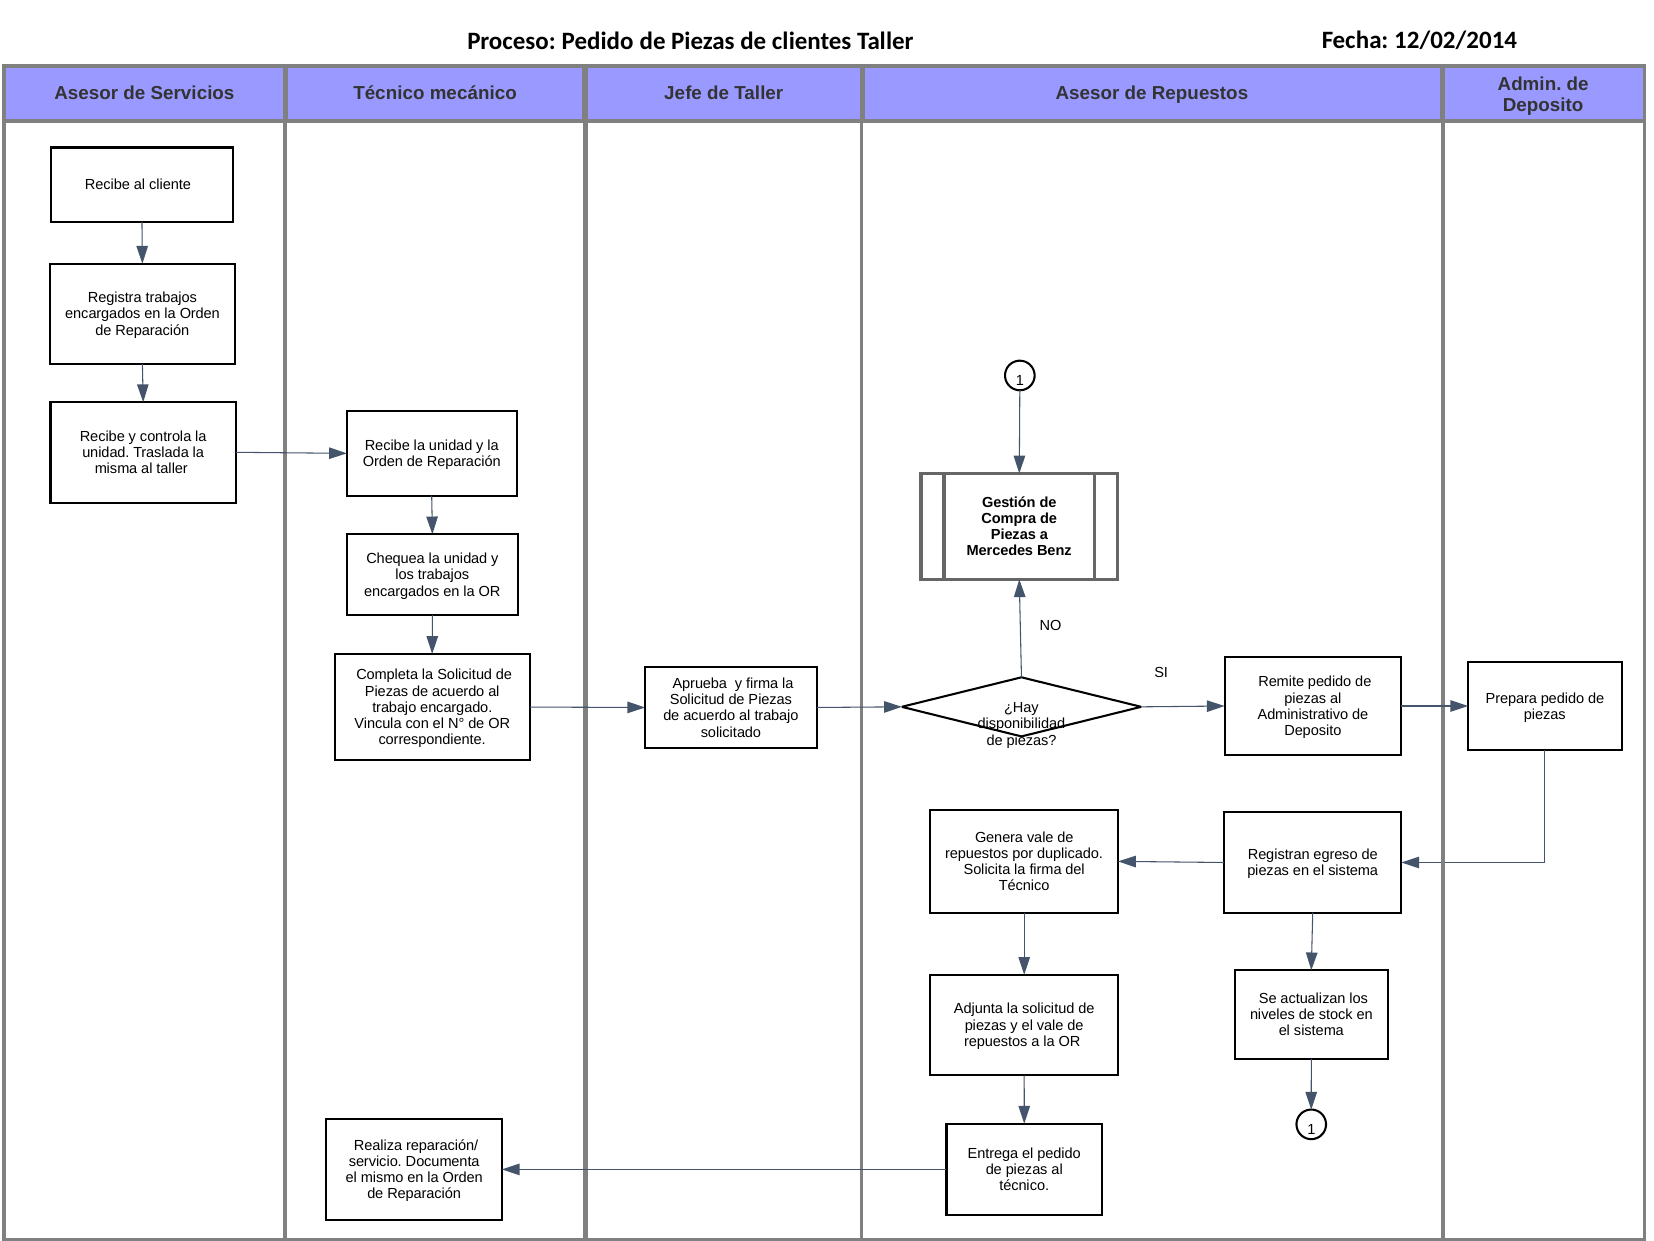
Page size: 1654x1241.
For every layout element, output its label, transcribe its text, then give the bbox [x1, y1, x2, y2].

text_box ¿Hay disponibilidad de piezas? [902, 677, 1141, 737]
text_box Registran egreso de piezas en el sistema [1224, 812, 1402, 913]
text_box 1 [1005, 360, 1035, 391]
text_box NO [1023, 609, 1078, 658]
text_box Recibe la unidad y la Orden de Reparación [346, 411, 517, 496]
text_box Remite pedido de piezas al Administrativo de Deposito [1224, 657, 1401, 756]
text_box Recibe al cliente [51, 147, 233, 222]
text_box Chequea la unidad y los trabajos encargados en la OR [346, 534, 519, 616]
text_box Adjunta la solicitud de piezas y el vale de repuestos a la OR [930, 974, 1119, 1076]
text_box Se actualizan los niveles de stock en el sistema [1234, 970, 1389, 1059]
text_box Asesor de Servicios [6, 68, 283, 121]
text_box Genera vale de repuestos por duplicado. Solicita la firma del Técnico [930, 810, 1119, 913]
text_box Jefe de Taller [588, 68, 860, 121]
text_box Admin. de Deposito [1445, 68, 1643, 121]
text_box Asesor de Repuestos [864, 66, 1441, 121]
text_box 1 [1296, 1109, 1327, 1140]
text_box Realiza reparación/ servicio. Documenta el mismo en la Orden de Reparación [326, 1119, 502, 1220]
text_box Completa la Solicitud de Piezas de acuerdo al trabajo encargado. Vincula con el N° de OR correspondiente. [334, 653, 530, 761]
text_box Aprueba y firma la Solicitud de Piezas de acuerdo al trabajo solicitado [645, 667, 817, 748]
text_box Prepara pedido de piezas [1468, 661, 1622, 751]
text_box Entrega el pedido de piezas al técnico. [946, 1123, 1103, 1216]
text_box SI [1134, 657, 1188, 705]
text_box Técnico mecánico [287, 68, 583, 121]
text_box Gestión de Compra de Piezas a Mercedes Benz [921, 473, 1117, 580]
text_box Registra trabajos encargados en la Orden de Reparación [49, 263, 236, 365]
text_box Recibe y controla la unidad. Traslada la misma al taller [50, 402, 236, 503]
text_box Fecha: 12/02/2014 [1306, 16, 1648, 62]
text_box Proceso: Pedido de Piezas de clientes Taller [26, 16, 1355, 64]
